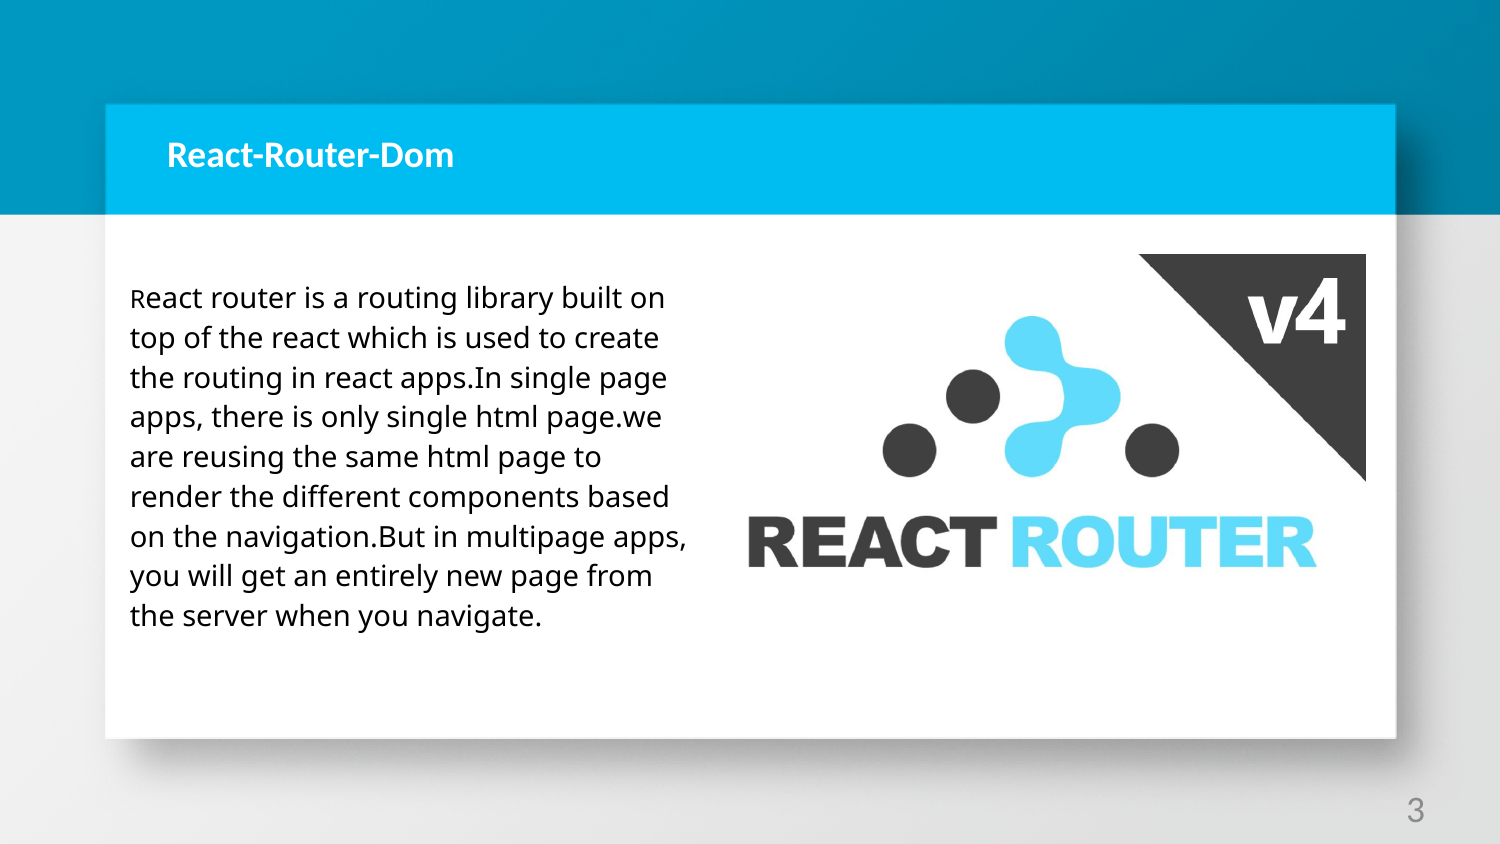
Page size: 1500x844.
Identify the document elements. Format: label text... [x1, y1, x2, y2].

picture [612, 576, 621, 584]
picture [428, 576, 433, 584]
picture [0, 215, 1500, 844]
picture [515, 576, 524, 584]
picture [134, 576, 139, 584]
text_box React router is a routing library built on top of the react which is used to create the routing in react apps.In single page apps, there is only single html page.we are reusing the same html page to render the different components based on the navigation.But in multipage apps, you will get an entirely new page from the server when you navigate. [115, 270, 706, 576]
picture [244, 576, 253, 584]
picture [297, 578, 304, 584]
picture [167, 576, 175, 584]
picture [532, 578, 539, 584]
title React-Router-Dom [165, 127, 934, 270]
picture [148, 576, 157, 584]
picture [548, 576, 557, 584]
